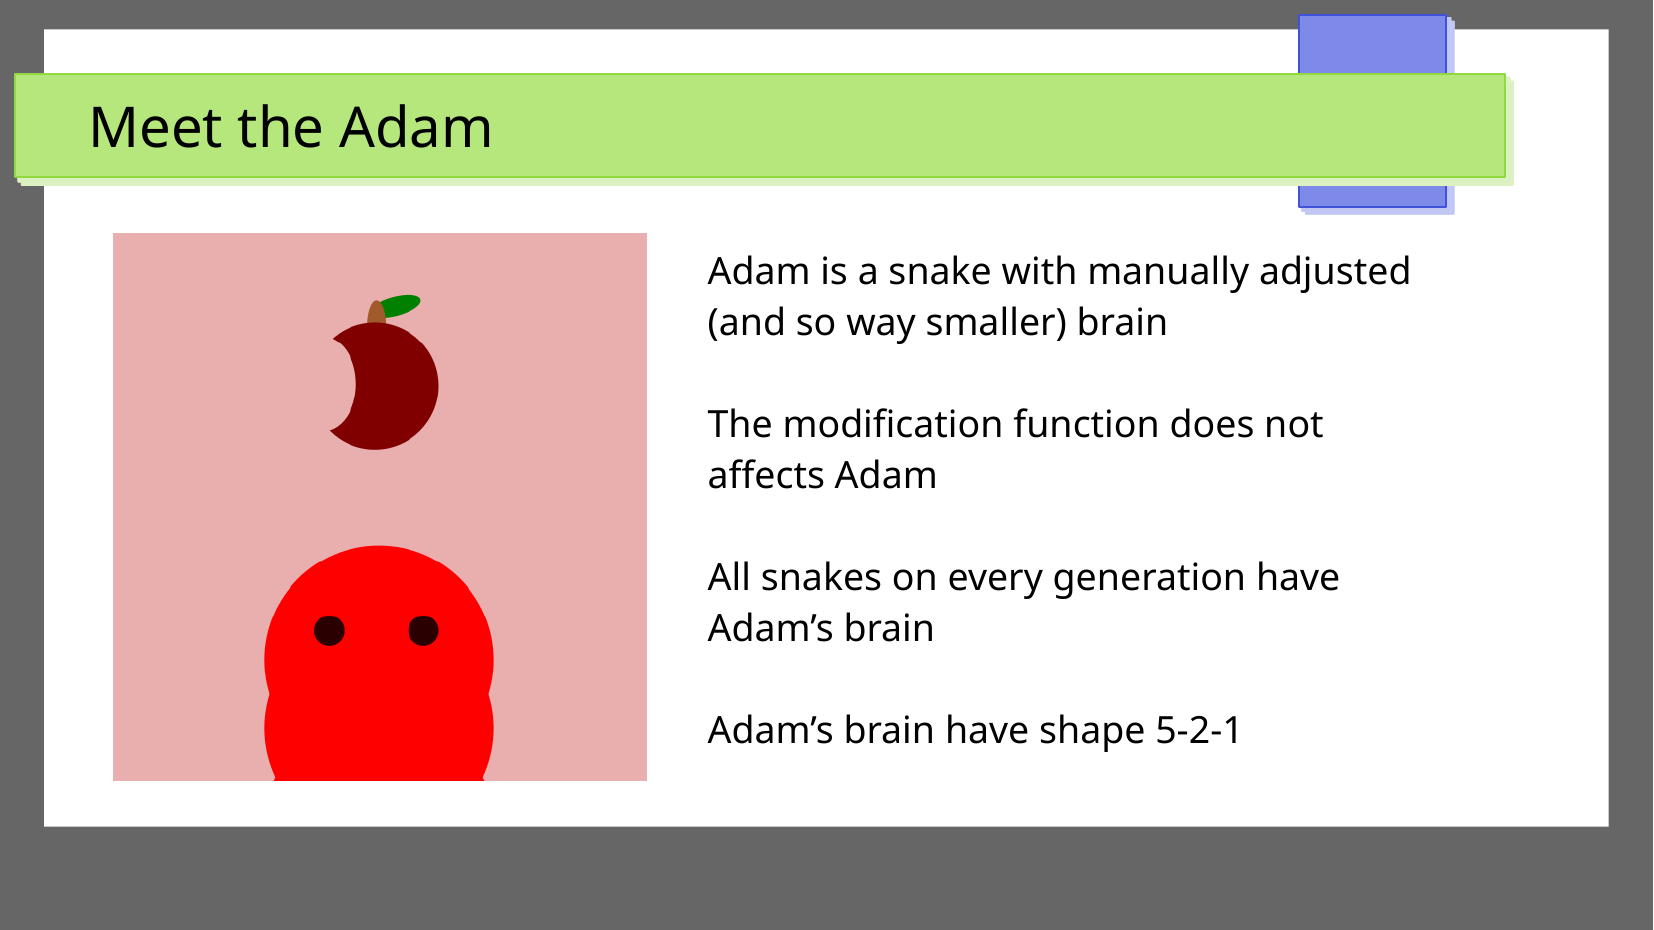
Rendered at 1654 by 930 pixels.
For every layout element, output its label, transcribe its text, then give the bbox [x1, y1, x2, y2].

text_box Adam is a snake with manually adjusted (and so way smaller) brain The modification function does not affects Adam All snakes on every generation have Adam’s brain Adam’s brain have shape 5-2-1 [692, 236, 1439, 673]
title Meet the Adam [88, 73, 1506, 178]
picture [113, 233, 647, 781]
